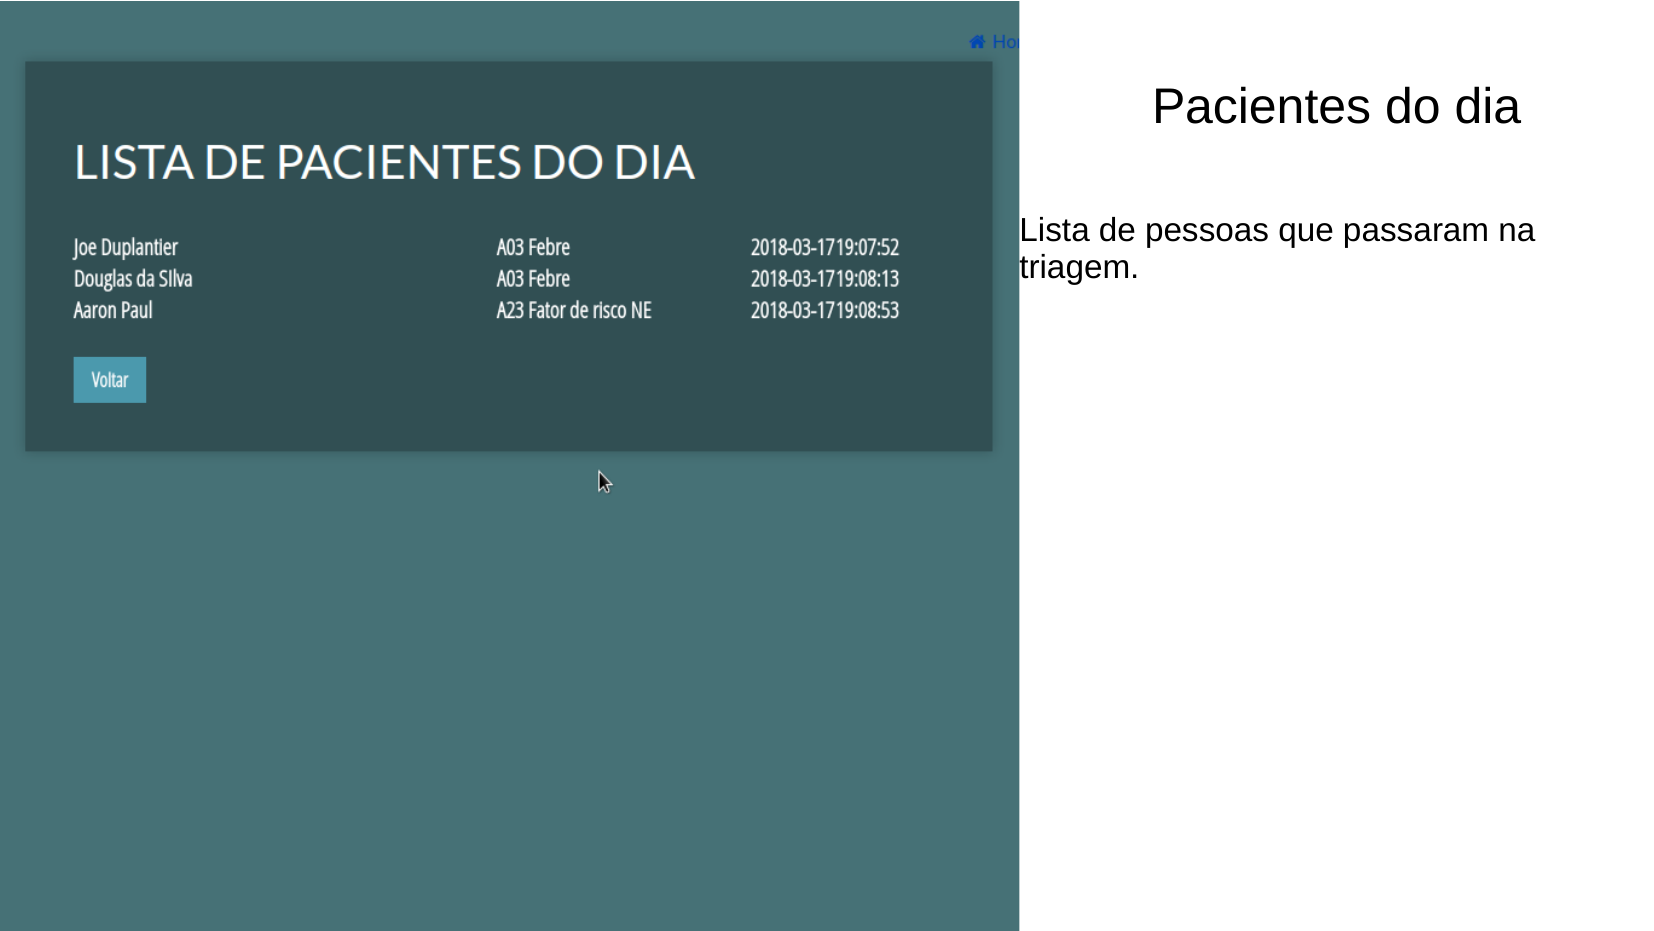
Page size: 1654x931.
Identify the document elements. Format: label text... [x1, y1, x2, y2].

picture [0, 1, 1020, 931]
text_box Lista de pessoas que passaram na triagem. [1019, 211, 1653, 931]
subtitle Pacientes do dia [1020, 1, 1654, 211]
